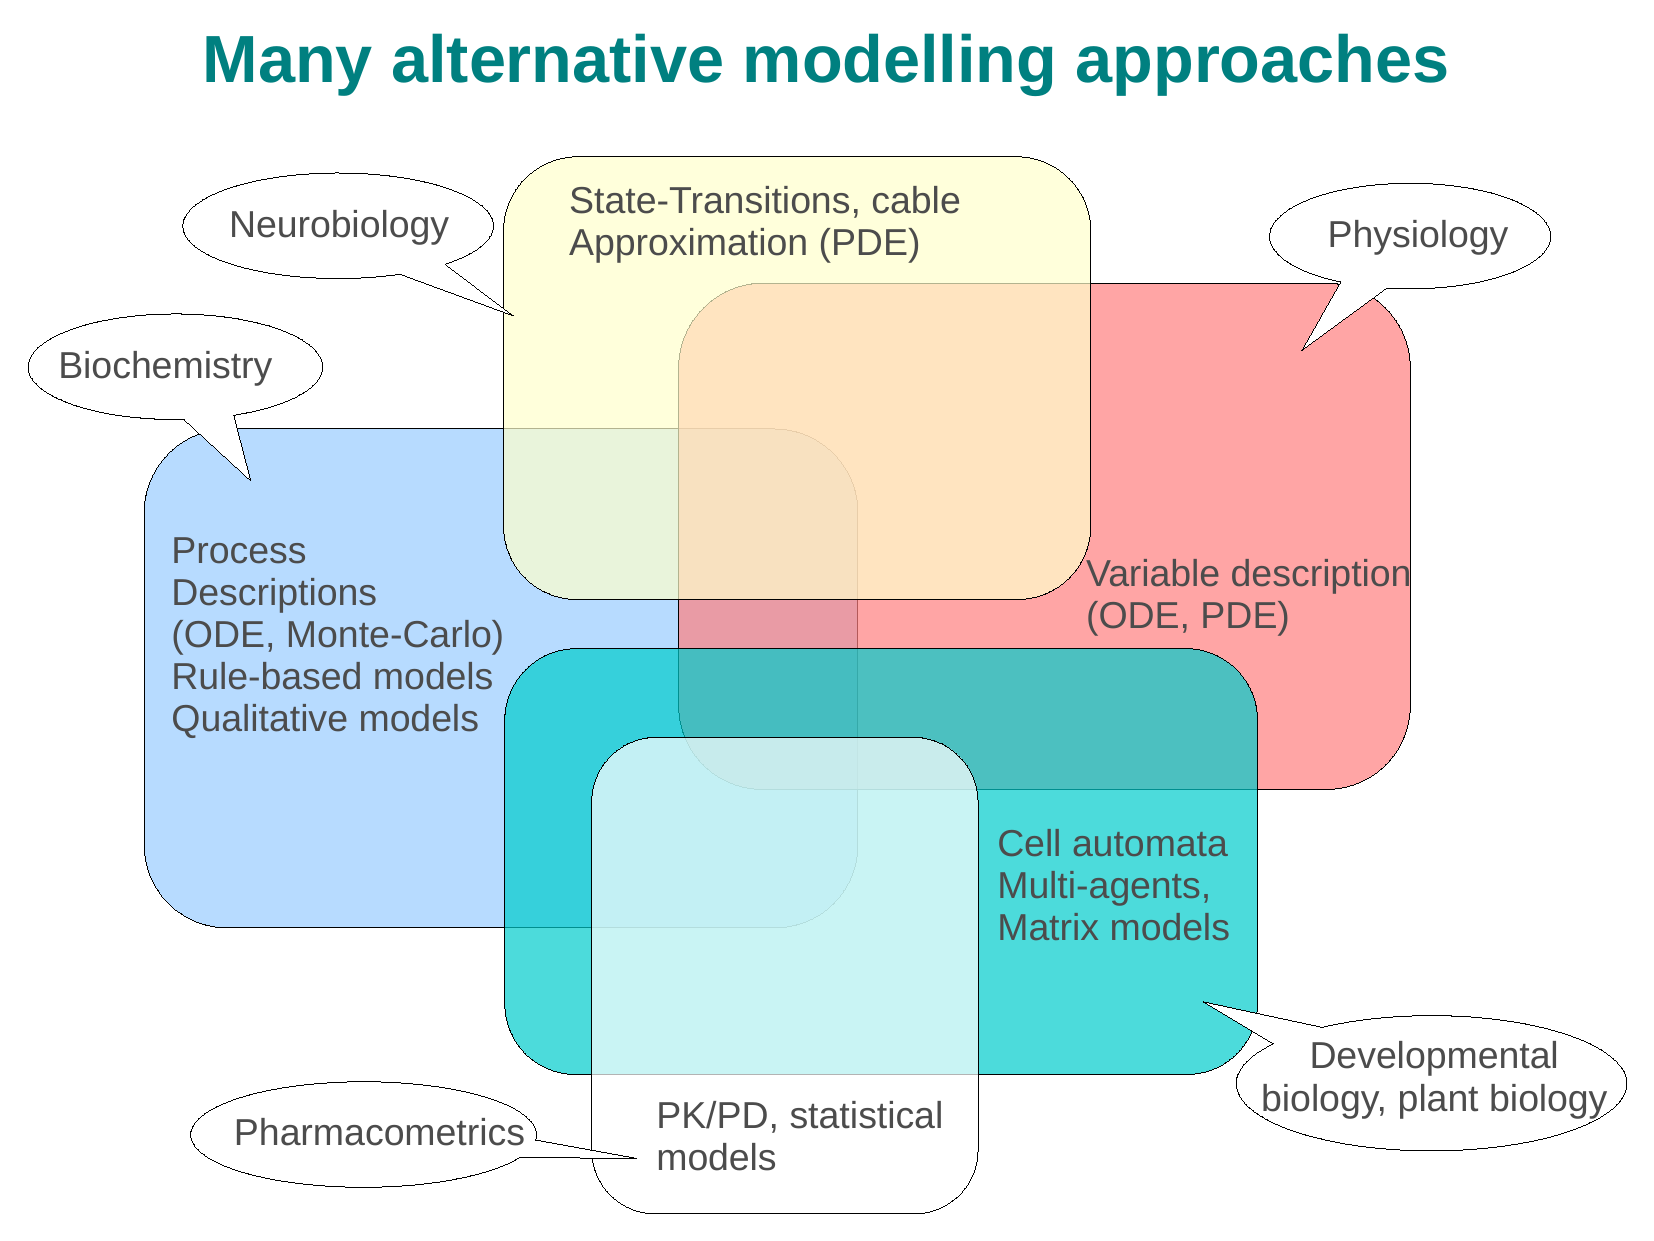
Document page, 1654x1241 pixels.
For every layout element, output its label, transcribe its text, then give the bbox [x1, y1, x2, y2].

text_box [1323, 1015, 1540, 1027]
text_box Developmental biology, plant biology [1246, 1027, 1622, 1127]
text_box Neurobiology [214, 196, 464, 253]
text_box [1236, 1062, 1246, 1105]
text_box [225, 1081, 503, 1103]
text_box PK/PD, statistical models [641, 1087, 959, 1187]
text_box Variable description (ODE, PDE) [1071, 544, 1427, 644]
text_box [1282, 1127, 1581, 1151]
text_box State-Transitions, cable Approximation (PDE) [554, 172, 977, 272]
text_box [190, 1105, 514, 1188]
text_box Pharmacometrics [219, 1103, 541, 1161]
text_box [49, 156, 1551, 1214]
text_box [1622, 1068, 1627, 1099]
text_box Cell automata Multi-agents, Matrix models [982, 815, 1245, 957]
text_box Process Descriptions (ODE, Monte-Carlo) Rule-based models Qualitative models [156, 522, 519, 748]
text_box [28, 343, 43, 390]
title Many alternative modelling approaches [0, 3, 1654, 116]
text_box Physiology [1312, 206, 1523, 264]
text_box Biochemistry [43, 336, 287, 394]
